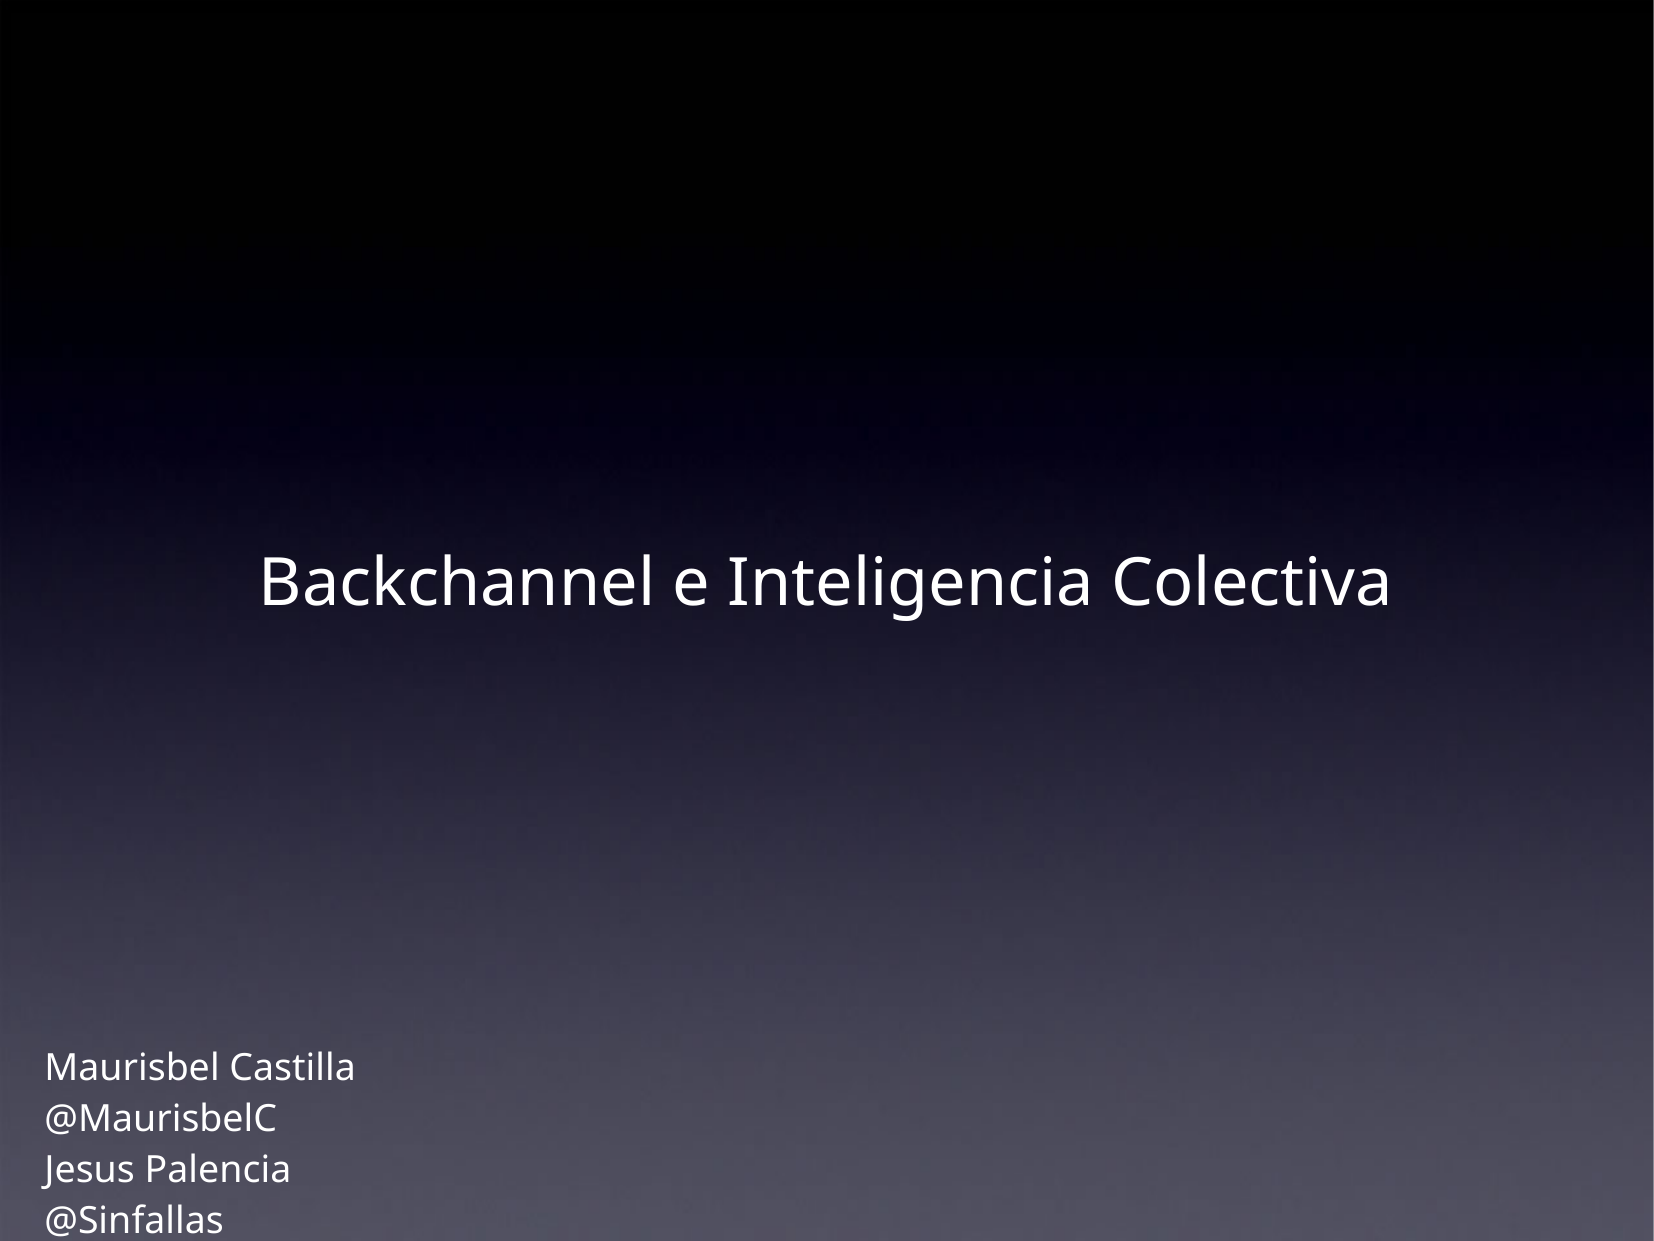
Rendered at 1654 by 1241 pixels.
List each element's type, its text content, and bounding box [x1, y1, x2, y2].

text_box Maurisbel Castilla @MaurisbelC Jesus Palencia @Sinfallas [29, 1033, 827, 1220]
picture [0, 0, 1654, 1241]
subtitle Backchannel e Inteligencia Colectiva [82, 49, 1571, 1109]
